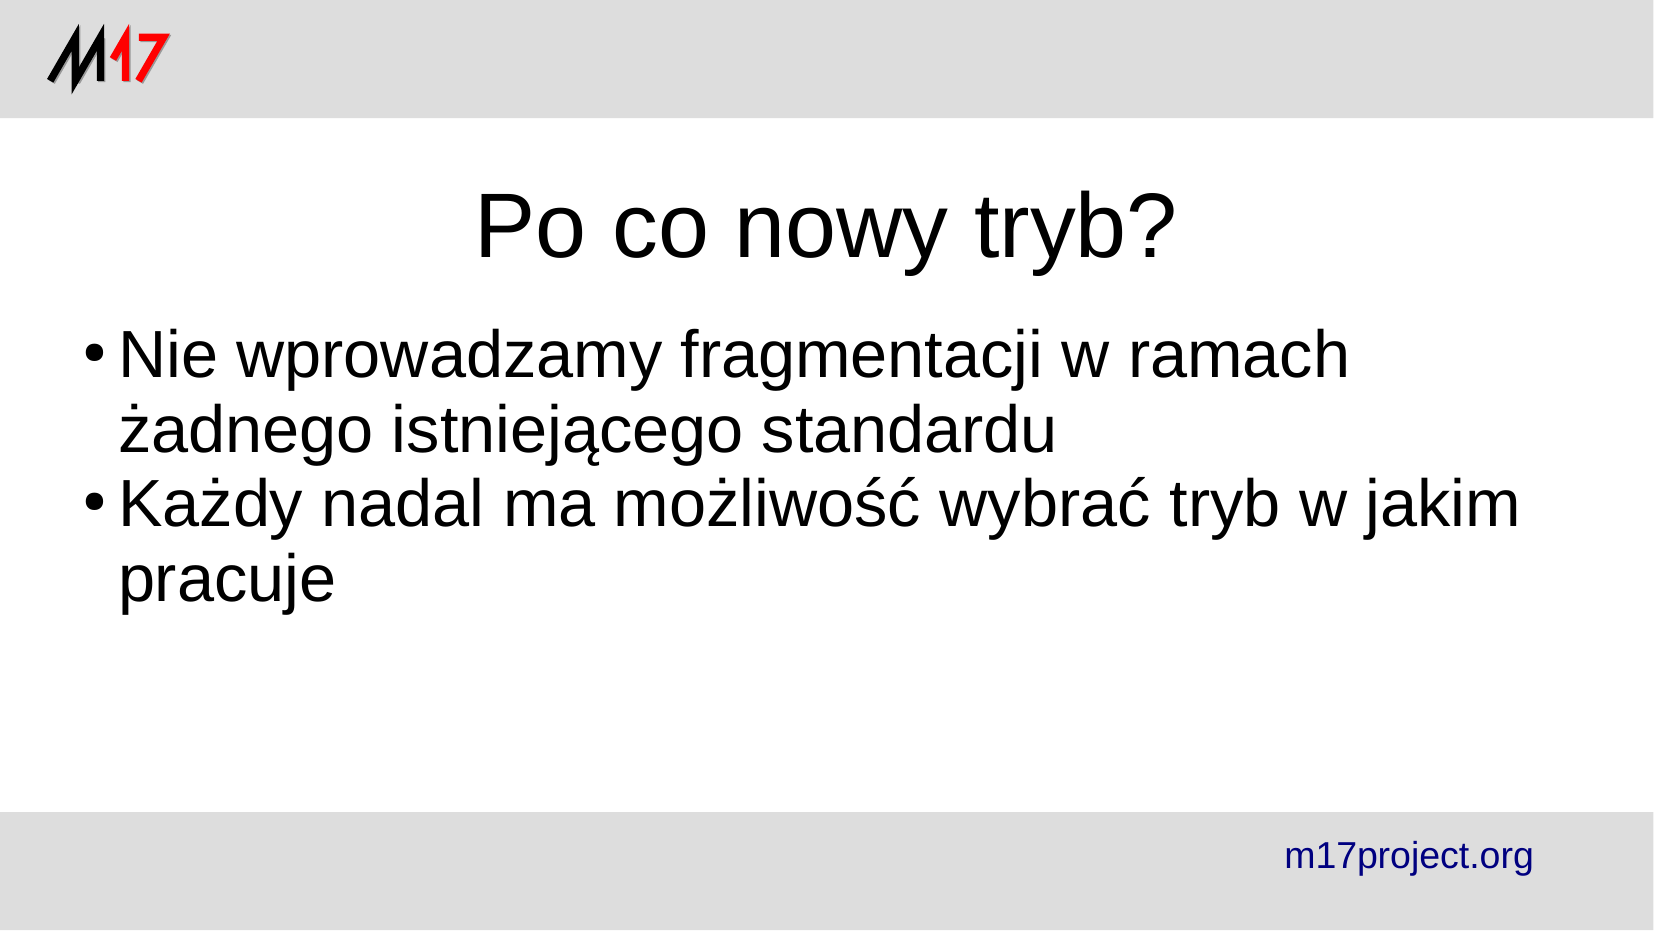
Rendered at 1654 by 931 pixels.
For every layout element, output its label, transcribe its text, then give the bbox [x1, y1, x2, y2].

text_box m17project.org [1269, 826, 1654, 897]
subtitle Nie wprowadzamy fragmentacji w ramach żadnego istniejącego standardu Każdy nadal ma możliwość wybrać tryb w jakim pracuje [82, 316, 1571, 812]
picture [39, 16, 178, 102]
text_box [0, 0, 1654, 119]
title Po co nowy tryb? [82, 147, 1571, 303]
text_box [0, 812, 1654, 931]
